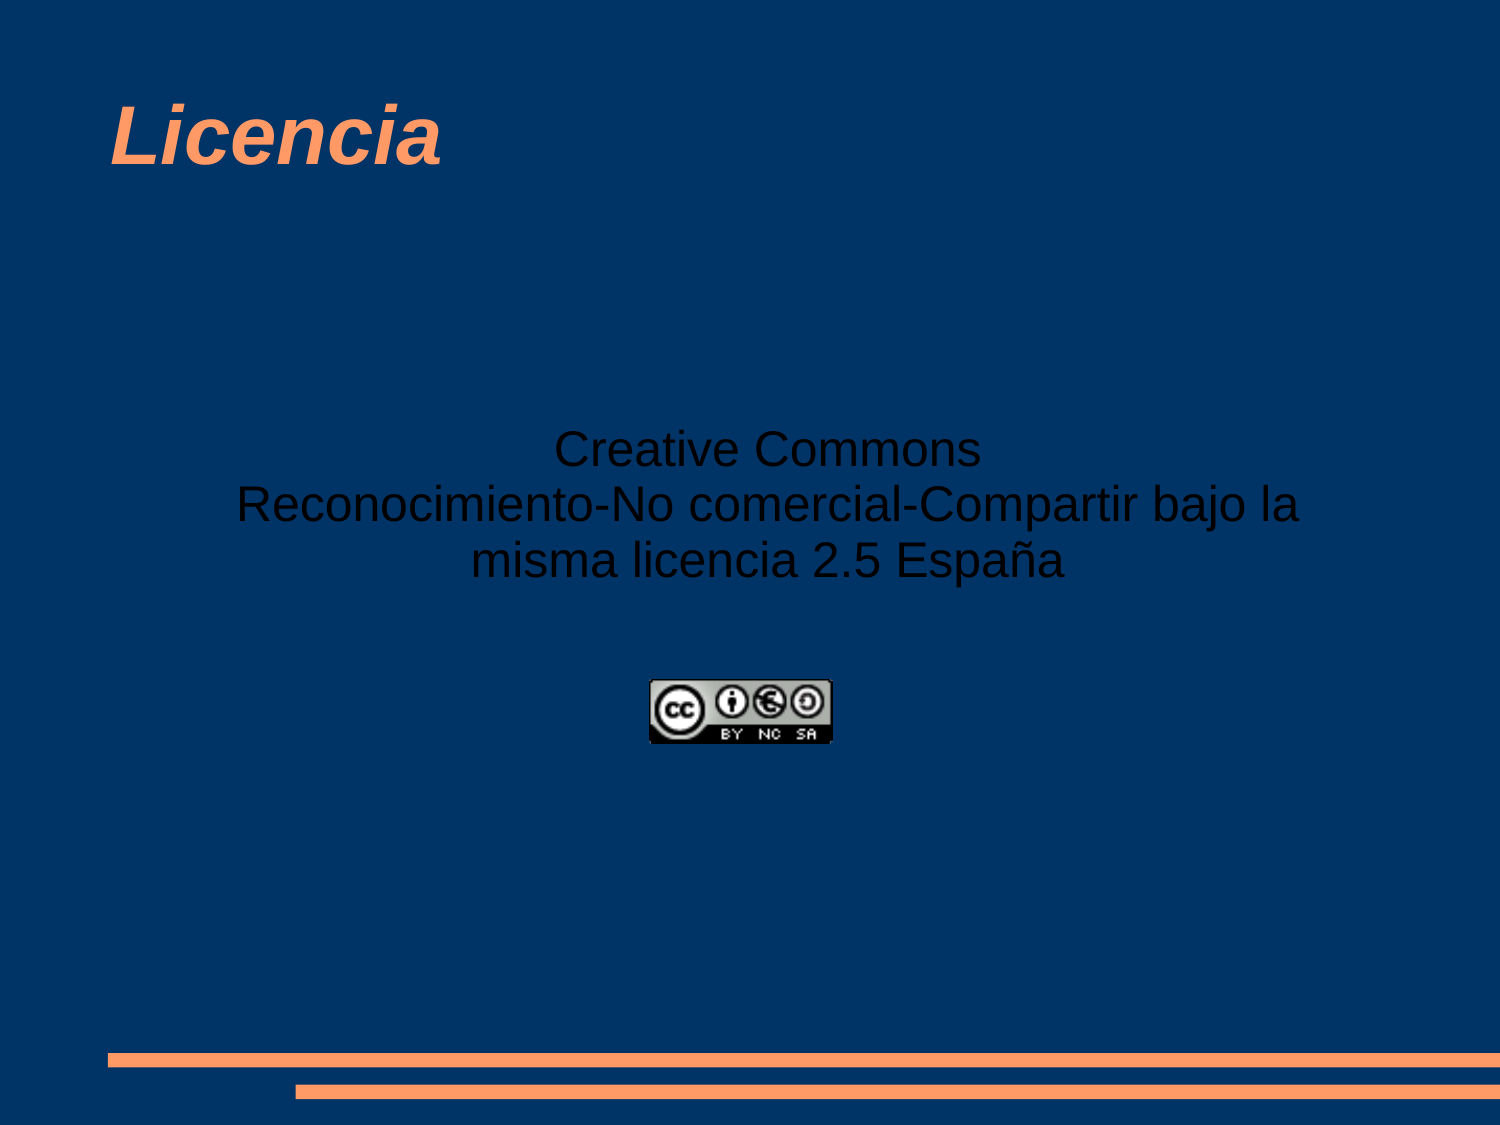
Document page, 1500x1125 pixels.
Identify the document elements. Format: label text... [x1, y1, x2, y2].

text_box Creative Commons Reconocimiento-No comercial-Compartir bajo la misma licencia 2.5 España [206, 413, 1329, 597]
title Licencia [110, 41, 1392, 230]
picture [649, 679, 833, 744]
